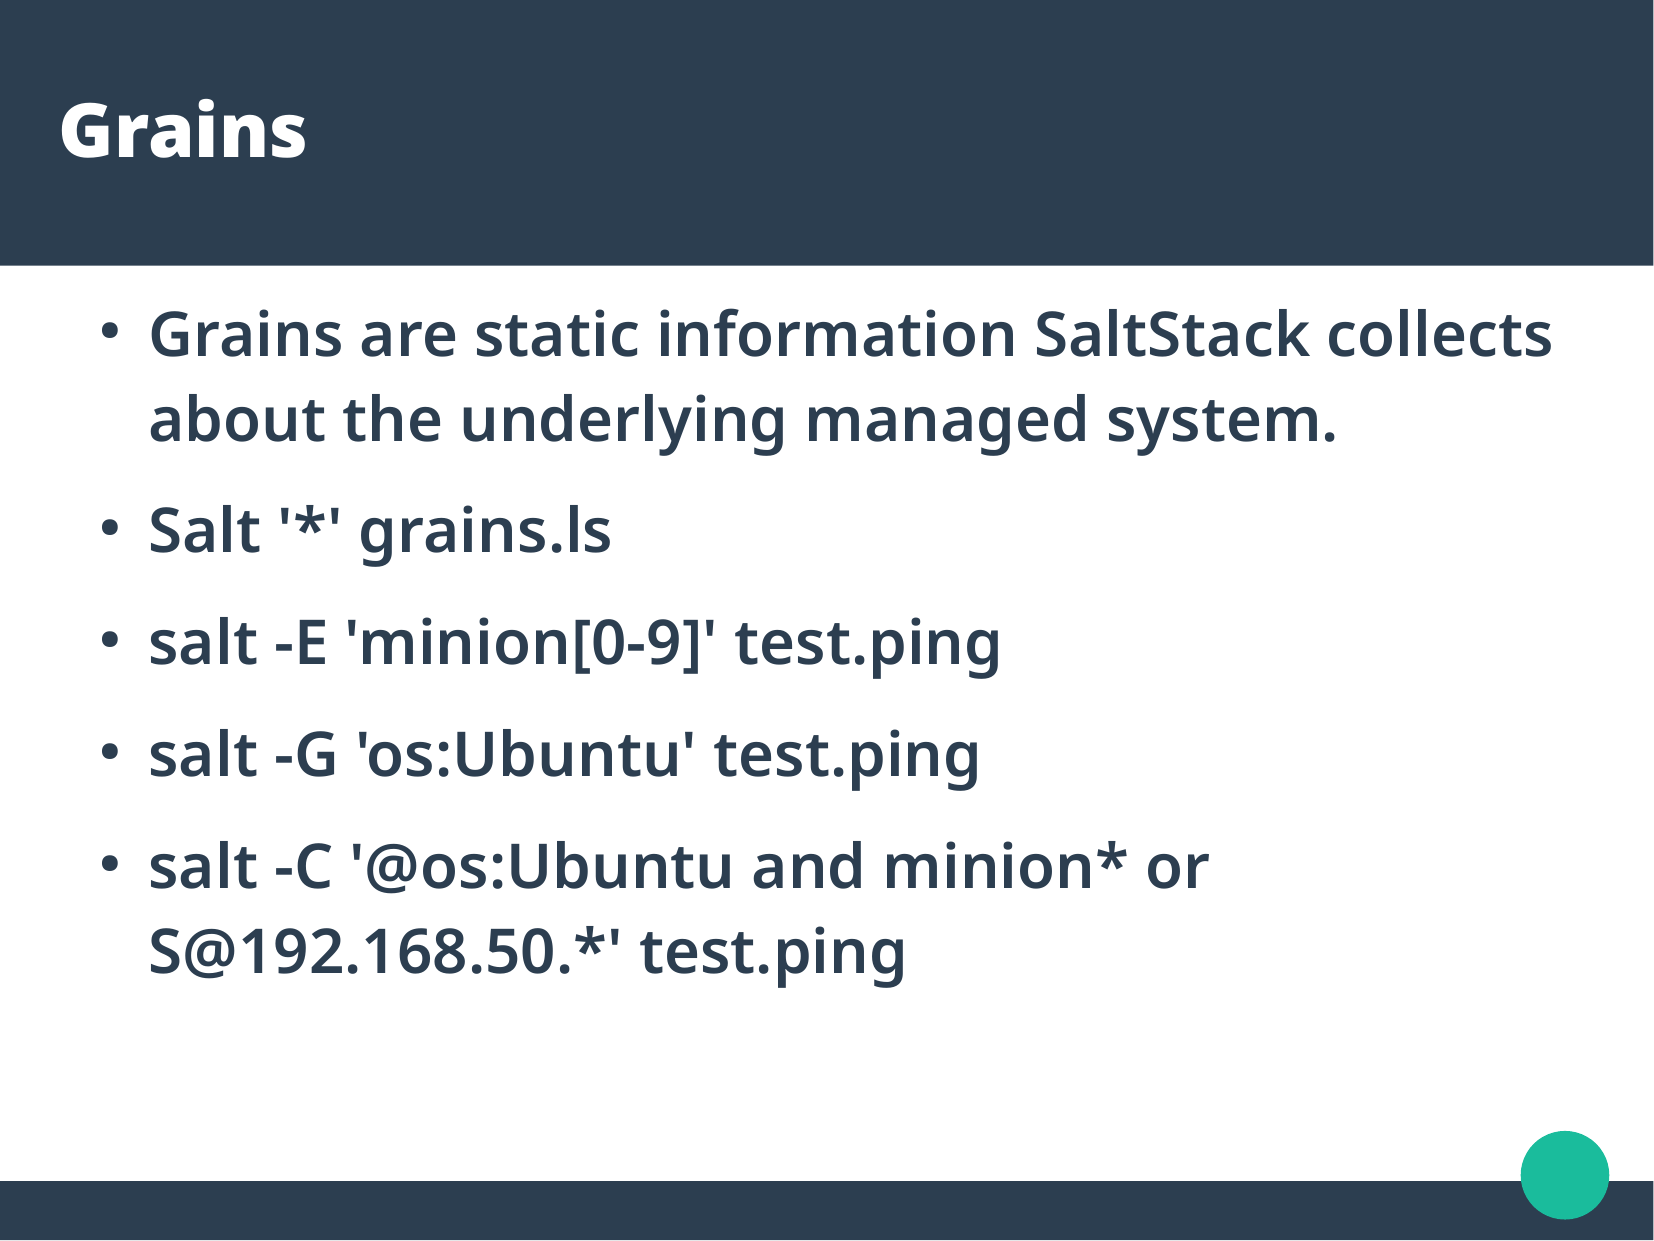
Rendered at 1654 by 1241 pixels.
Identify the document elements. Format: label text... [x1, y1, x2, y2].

title Grains [59, 49, 1595, 207]
list Grains are static information SaltStack collects about the underlying managed system. Salt '*' grains.ls salt -E 'minion[0-9]' test.ping salt -G 'os:Ubuntu' test.ping salt -C '@os:Ubuntu and minion* or S@192.168.50.*' test.ping [82, 290, 1571, 1010]
